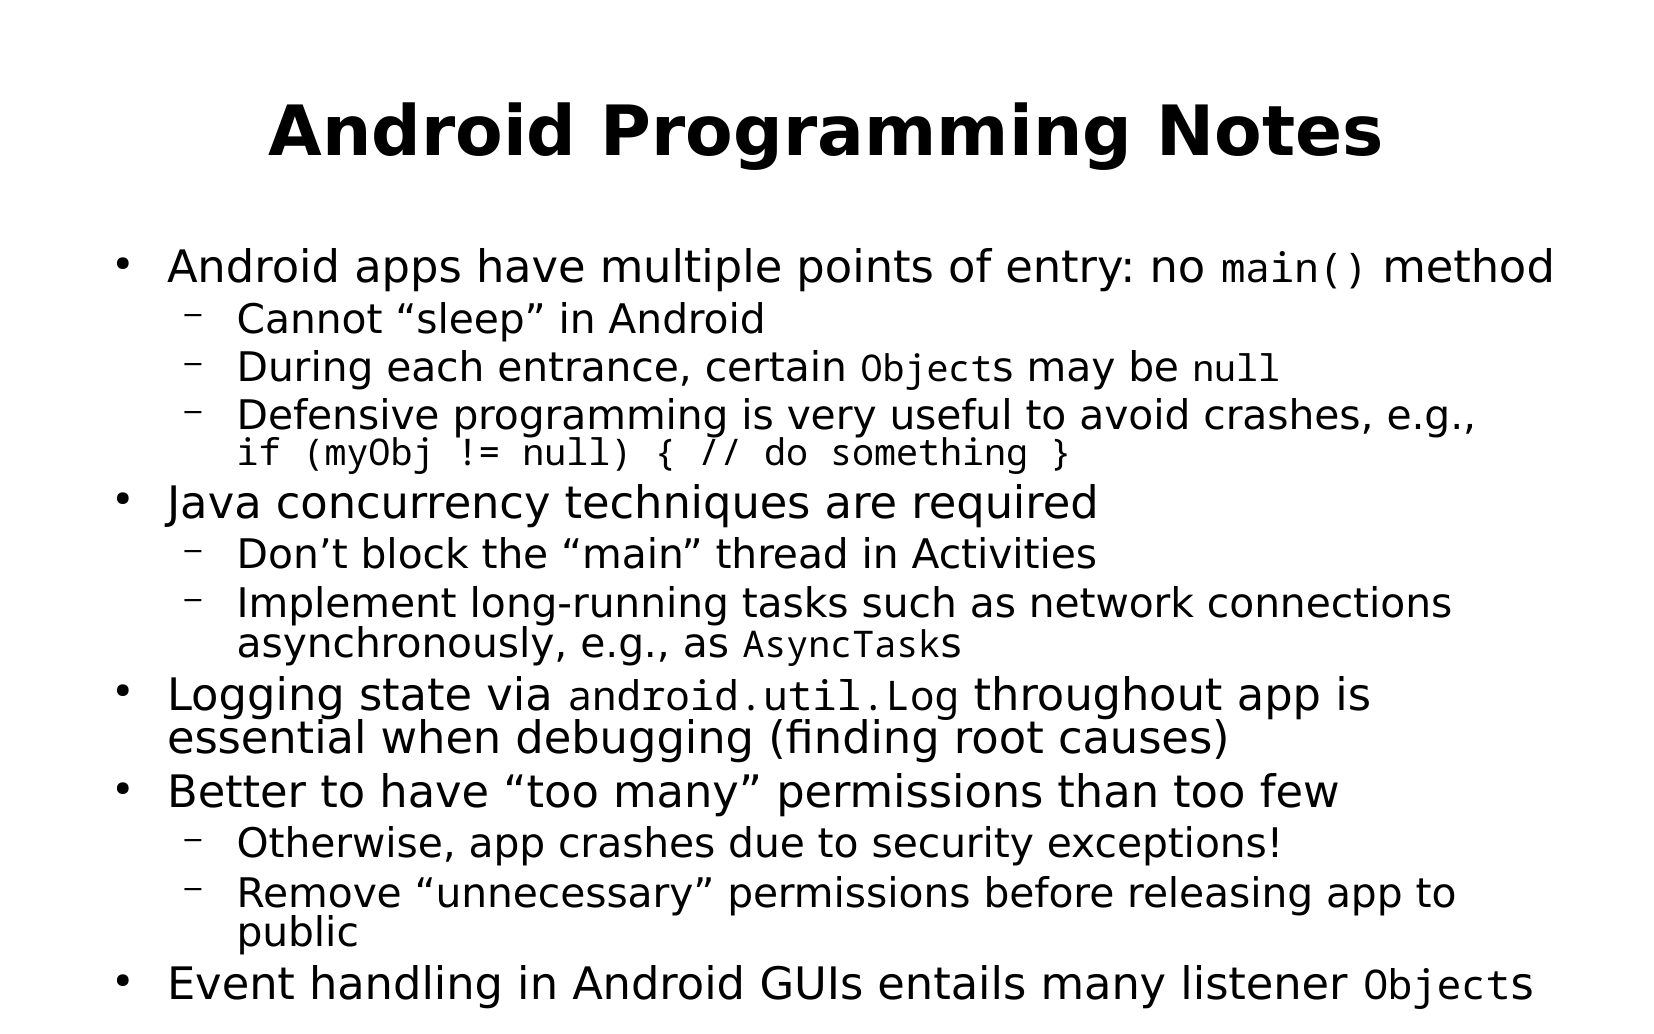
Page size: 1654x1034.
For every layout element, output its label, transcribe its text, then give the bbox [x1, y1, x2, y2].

title Android Programming Notes [82, 41, 1571, 214]
list Android apps have multiple points of entry: no main() method Cannot “sleep” in Android During each entrance, certain Objects may be null Defensive programming is very useful to avoid crashes, e.g., if (myObj != null) { // do something } Java concurrency techniques are required Don’t block the “main” thread in Activities Implement long-running tasks such as network connections asynchronously, e.g., as AsyncTasks Logging state via android.util.Log throughout app is essential when debugging (finding root causes) Better to have “too many” permissions than too few Otherwise, app crashes due to security exceptions! Remove “unnecessary” permissions before releasing app to public Event handling in Android GUIs entails many listener Objects [82, 241, 1571, 1034]
